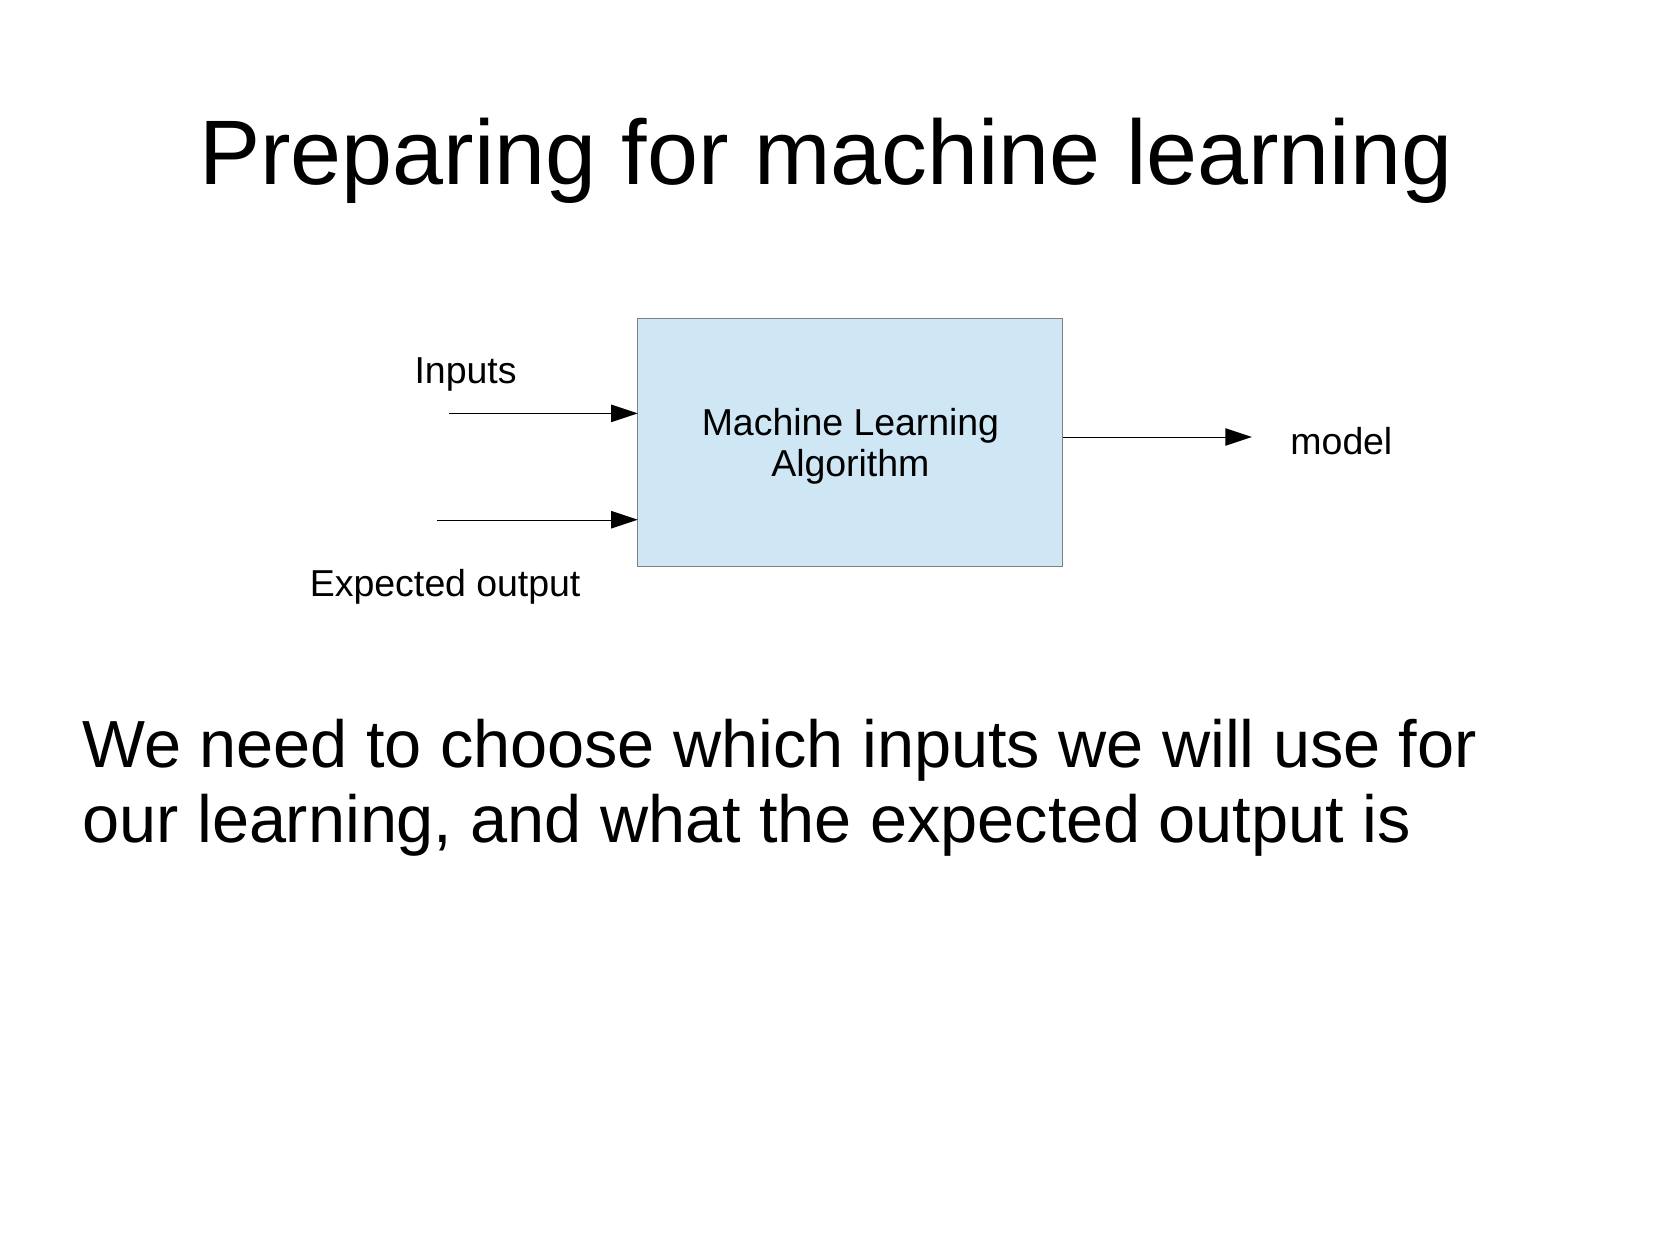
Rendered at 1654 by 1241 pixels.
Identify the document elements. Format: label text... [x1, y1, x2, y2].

text_box Machine Learning Algorithm [637, 318, 1063, 567]
text_box Inputs [399, 342, 532, 400]
title Preparing for machine learning [82, 49, 1571, 257]
text_box model [1275, 413, 1407, 471]
list We need to choose which inputs we will use for our learning, and what the expected output is [82, 290, 1571, 1109]
text_box Expected output [295, 555, 596, 612]
